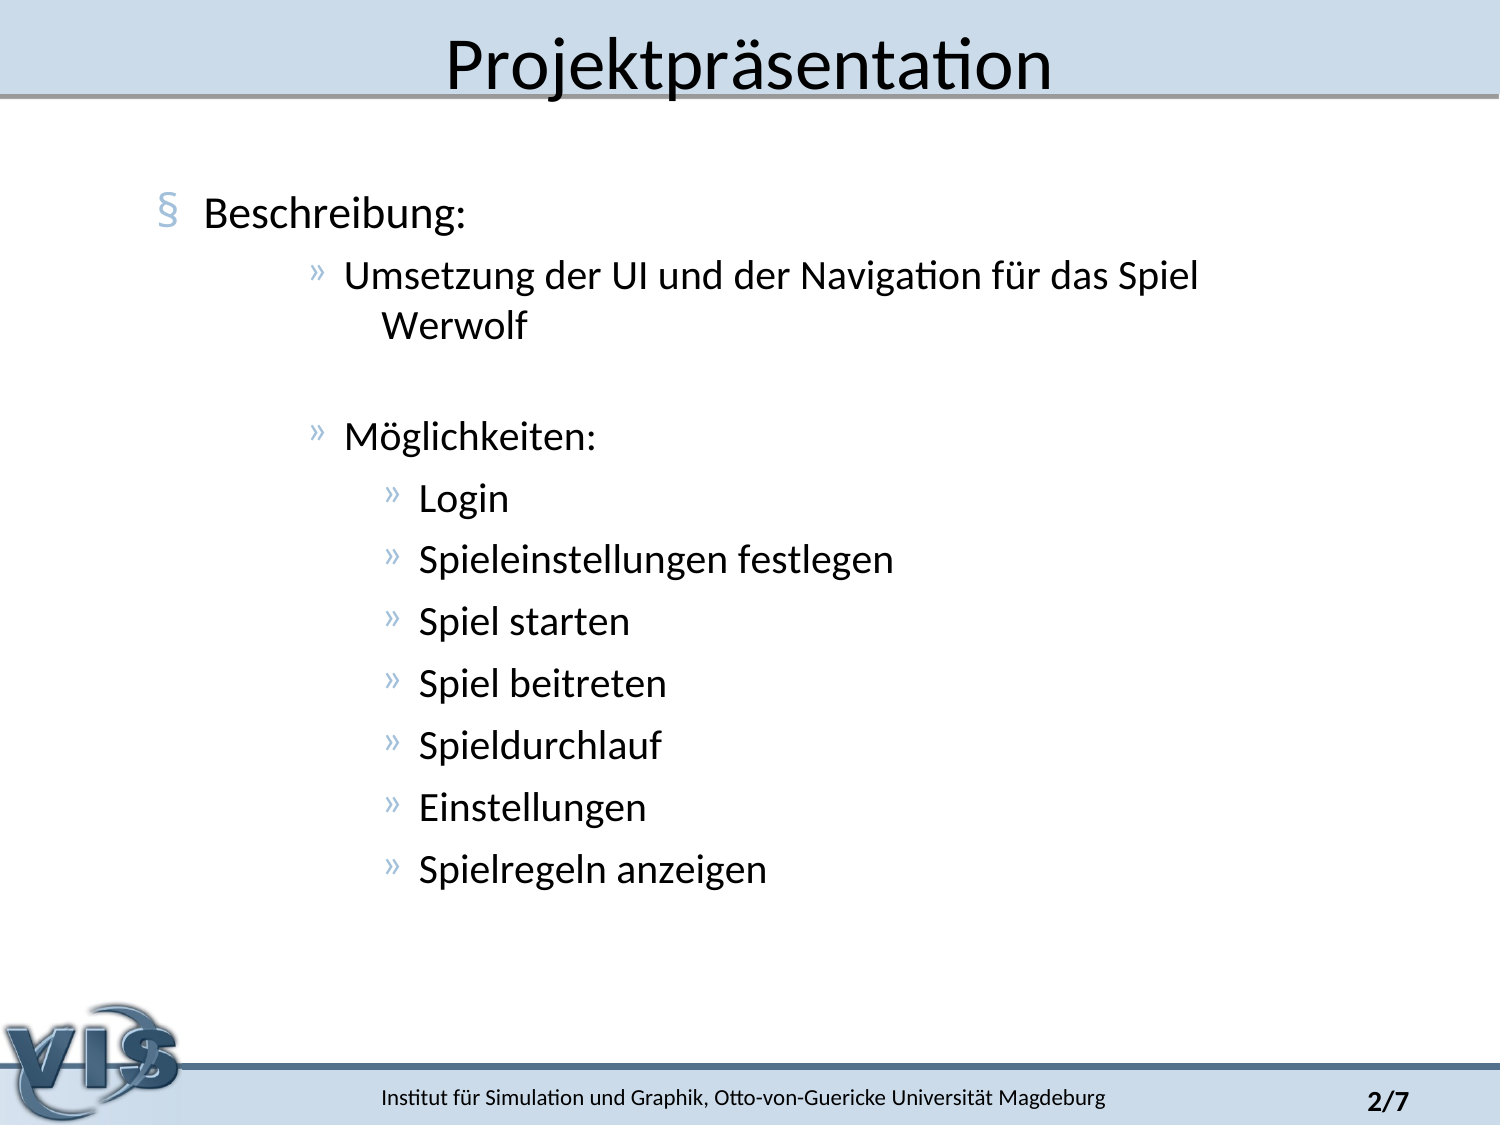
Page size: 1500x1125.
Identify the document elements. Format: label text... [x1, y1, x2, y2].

title Projektpräsentation [0, 7, 1500, 83]
picture [0, 1000, 182, 1125]
list Beschreibung: Umsetzung der UI und der Navigation für das Spiel Werwolf Möglichkeiten: Login Spieleinstellungen festlegen Spiel starten Spiel beitreten Spieldurchlauf Einstellungen Spielregeln anzeigen [0, 174, 1351, 991]
